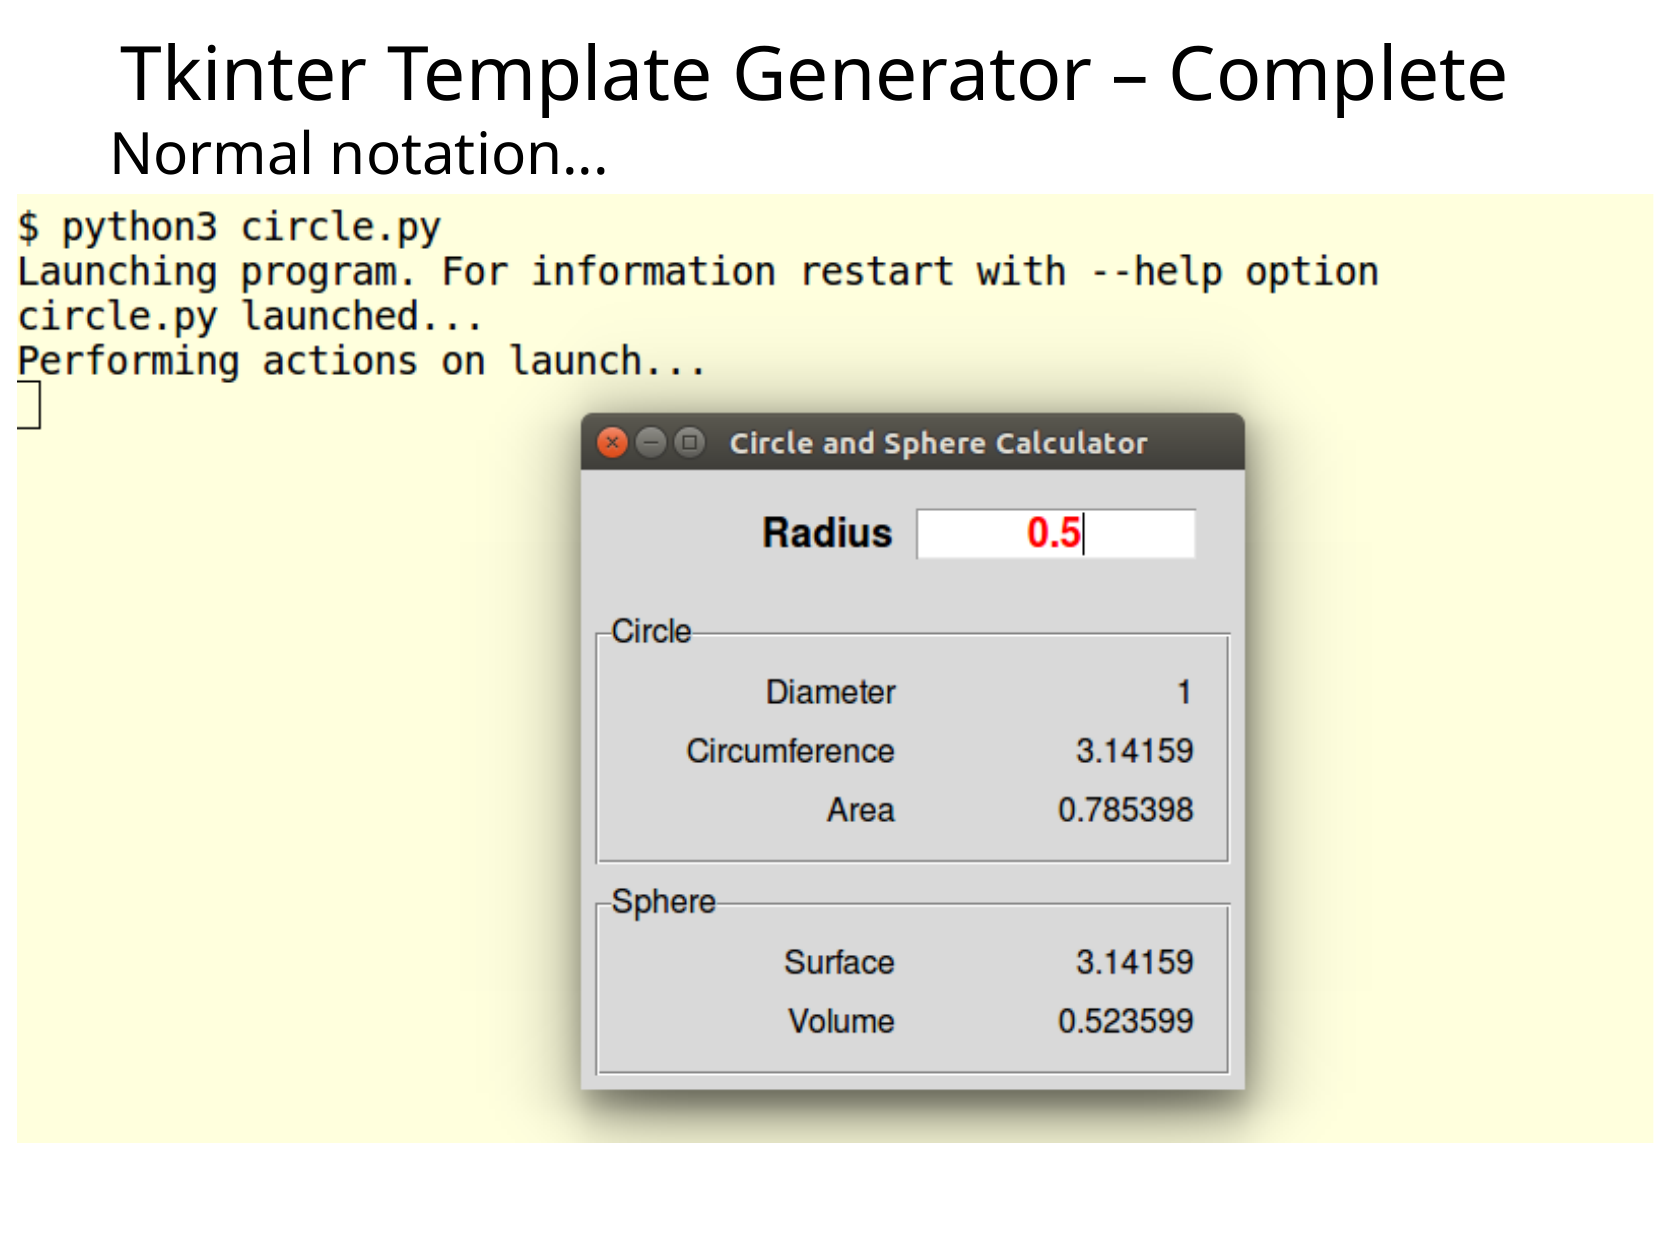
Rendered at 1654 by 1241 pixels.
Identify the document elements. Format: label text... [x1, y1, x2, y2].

title Tkinter Template Generator – Complete [70, 7, 1560, 137]
picture [17, 194, 1654, 1143]
title Normal notation... [109, 106, 1598, 194]
